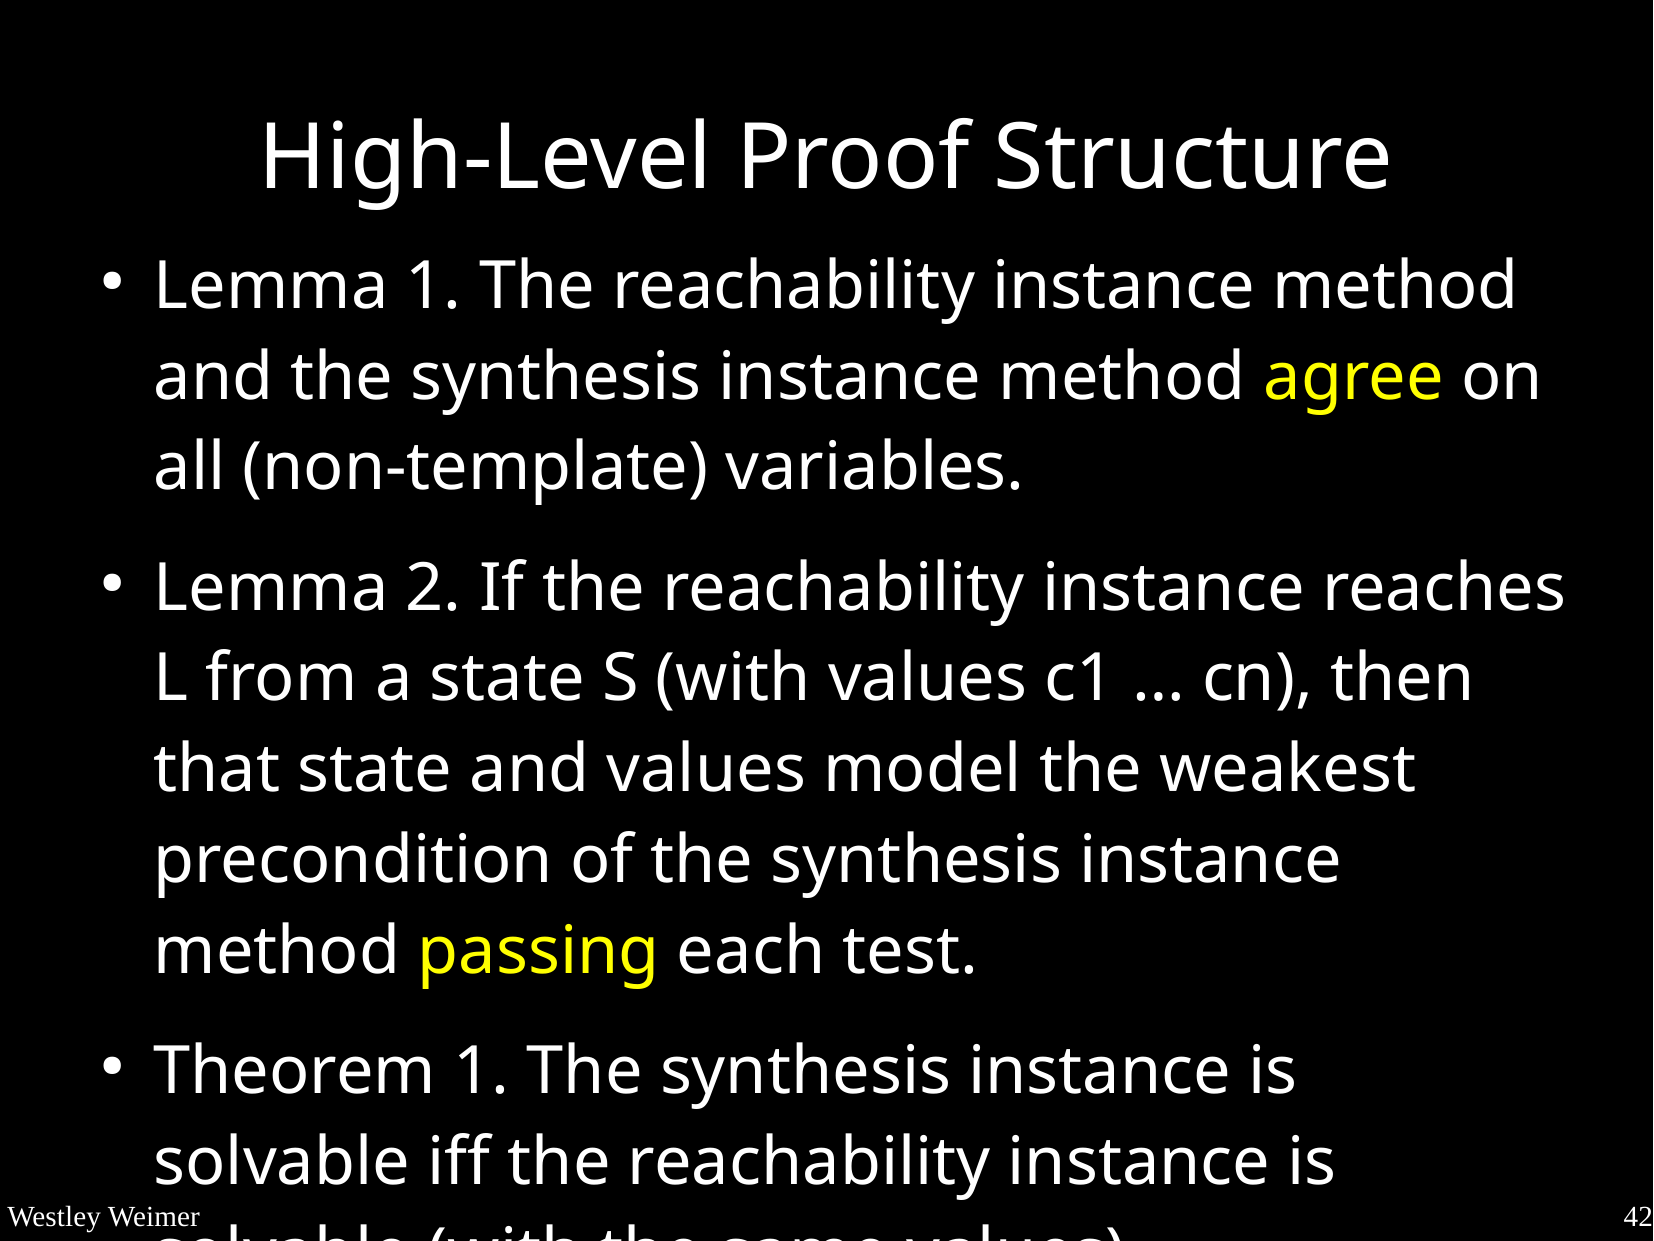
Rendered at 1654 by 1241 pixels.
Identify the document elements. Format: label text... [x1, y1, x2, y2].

title High-Level Proof Structure [82, 49, 1571, 237]
list Lemma 1. The reachability instance method and the synthesis instance method agree on all (non-template) variables. Lemma 2. If the reachability instance reaches L from a state S (with values c1 … cn), then that state and values model the weakest precondition of the synthesis instance method passing each test. Theorem 1. The synthesis instance is solvable iff the reachability instance is solvable (with the same values). [82, 237, 1571, 1150]
